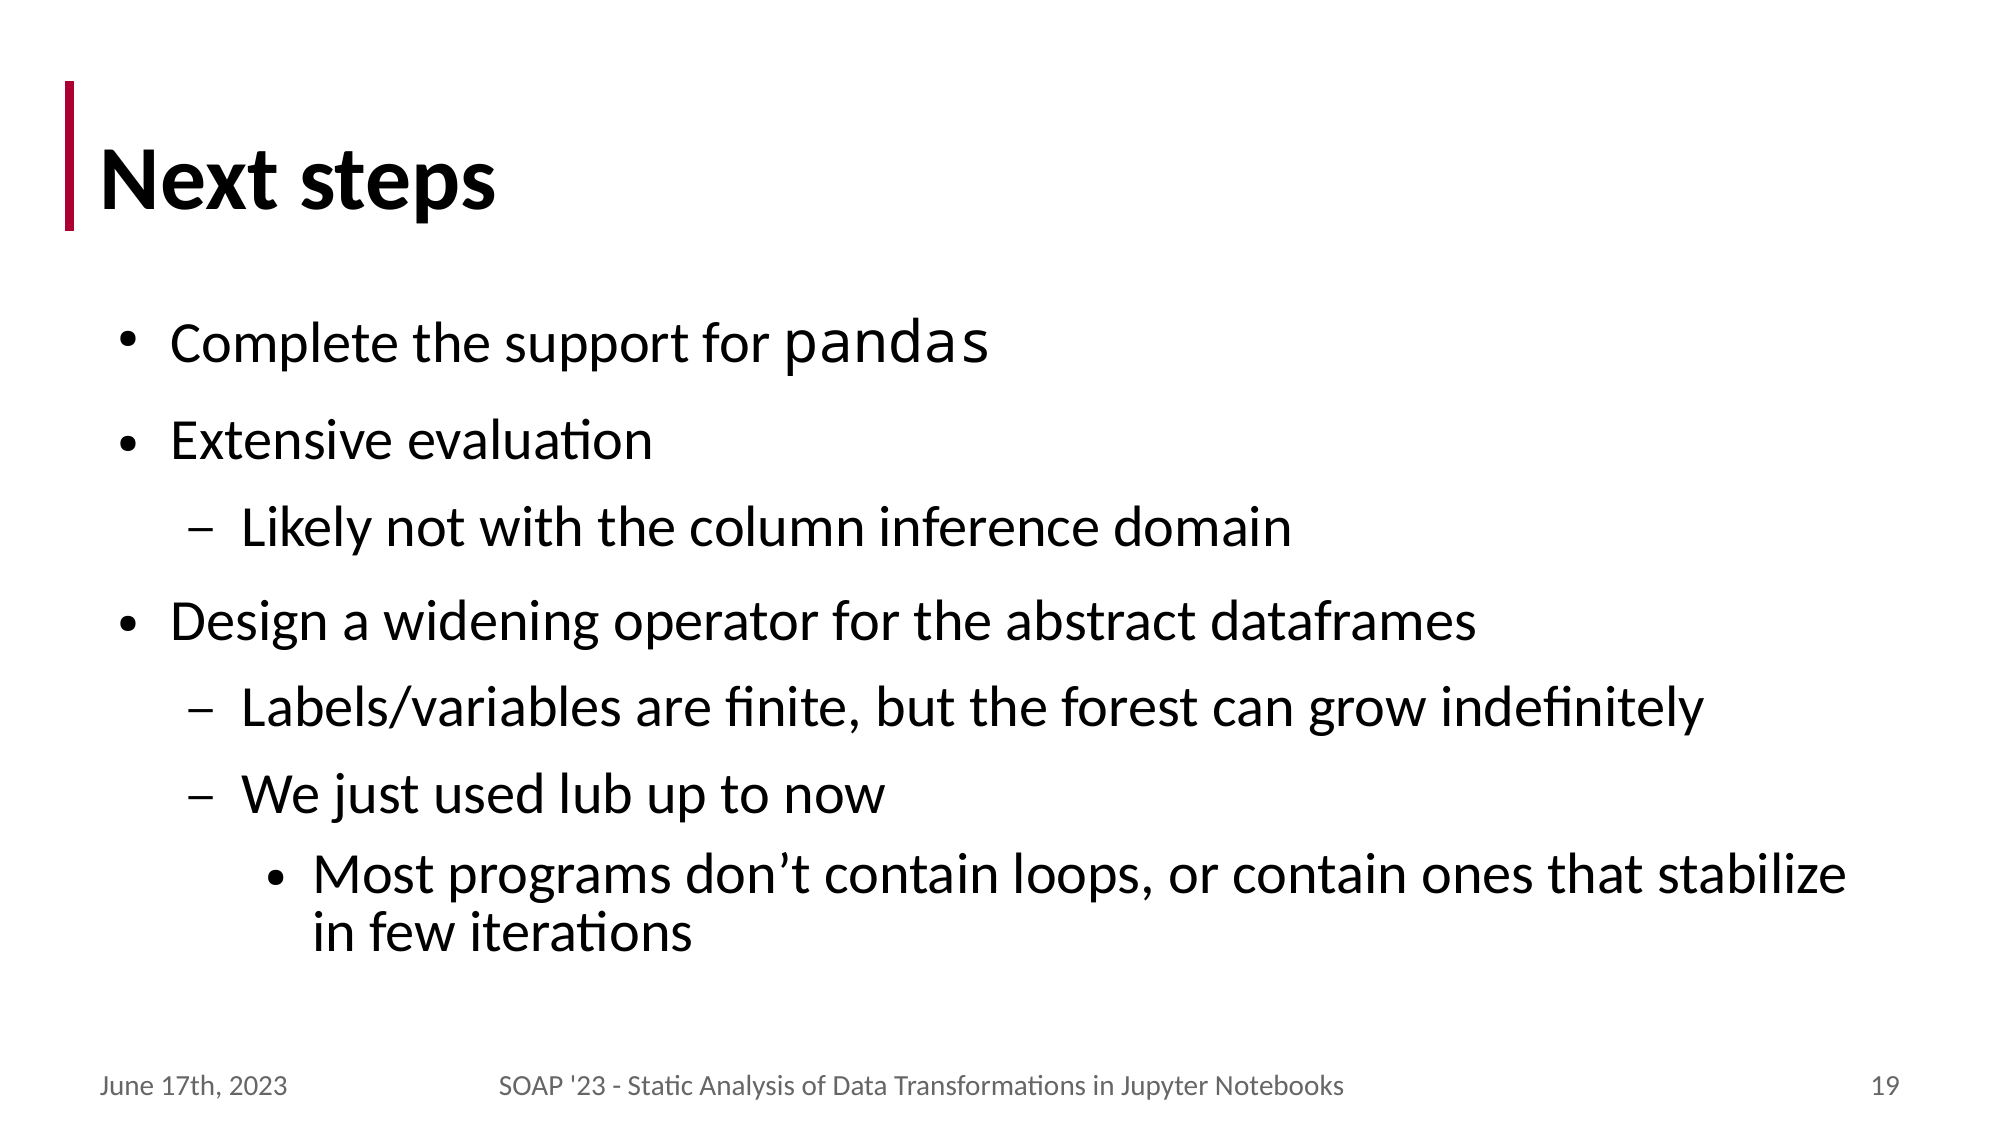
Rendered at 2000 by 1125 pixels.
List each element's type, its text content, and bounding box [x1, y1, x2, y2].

title Next steps [99, 44, 1900, 233]
list Complete the support for pandas Extensive evaluation Likely not with the column inference domain Design a widening operator for the abstract dataframes Labels/variables are finite, but the forest can grow indefinitely We just used lub up to now Most programs don’t contain loops, or contain ones that stabilize in few iterations [99, 300, 1900, 1027]
